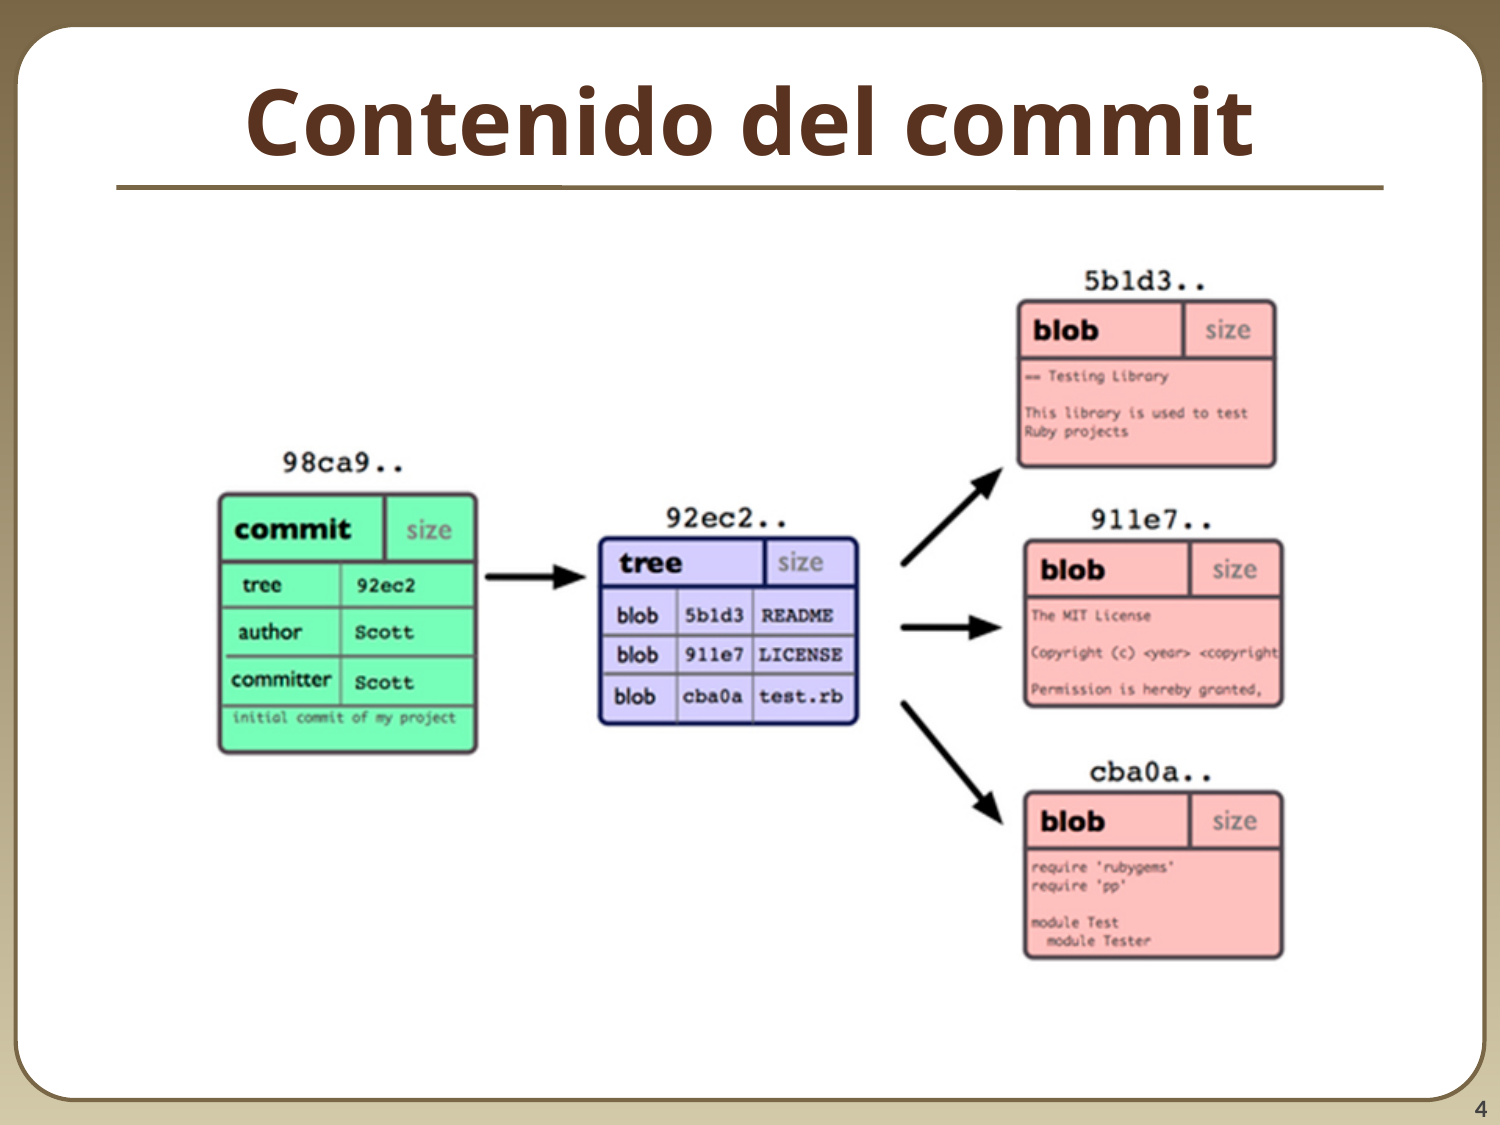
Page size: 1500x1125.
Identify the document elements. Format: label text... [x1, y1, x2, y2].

picture [212, 258, 1288, 987]
title Contenido del commit [0, 24, 1500, 212]
list [0, 212, 1500, 1125]
